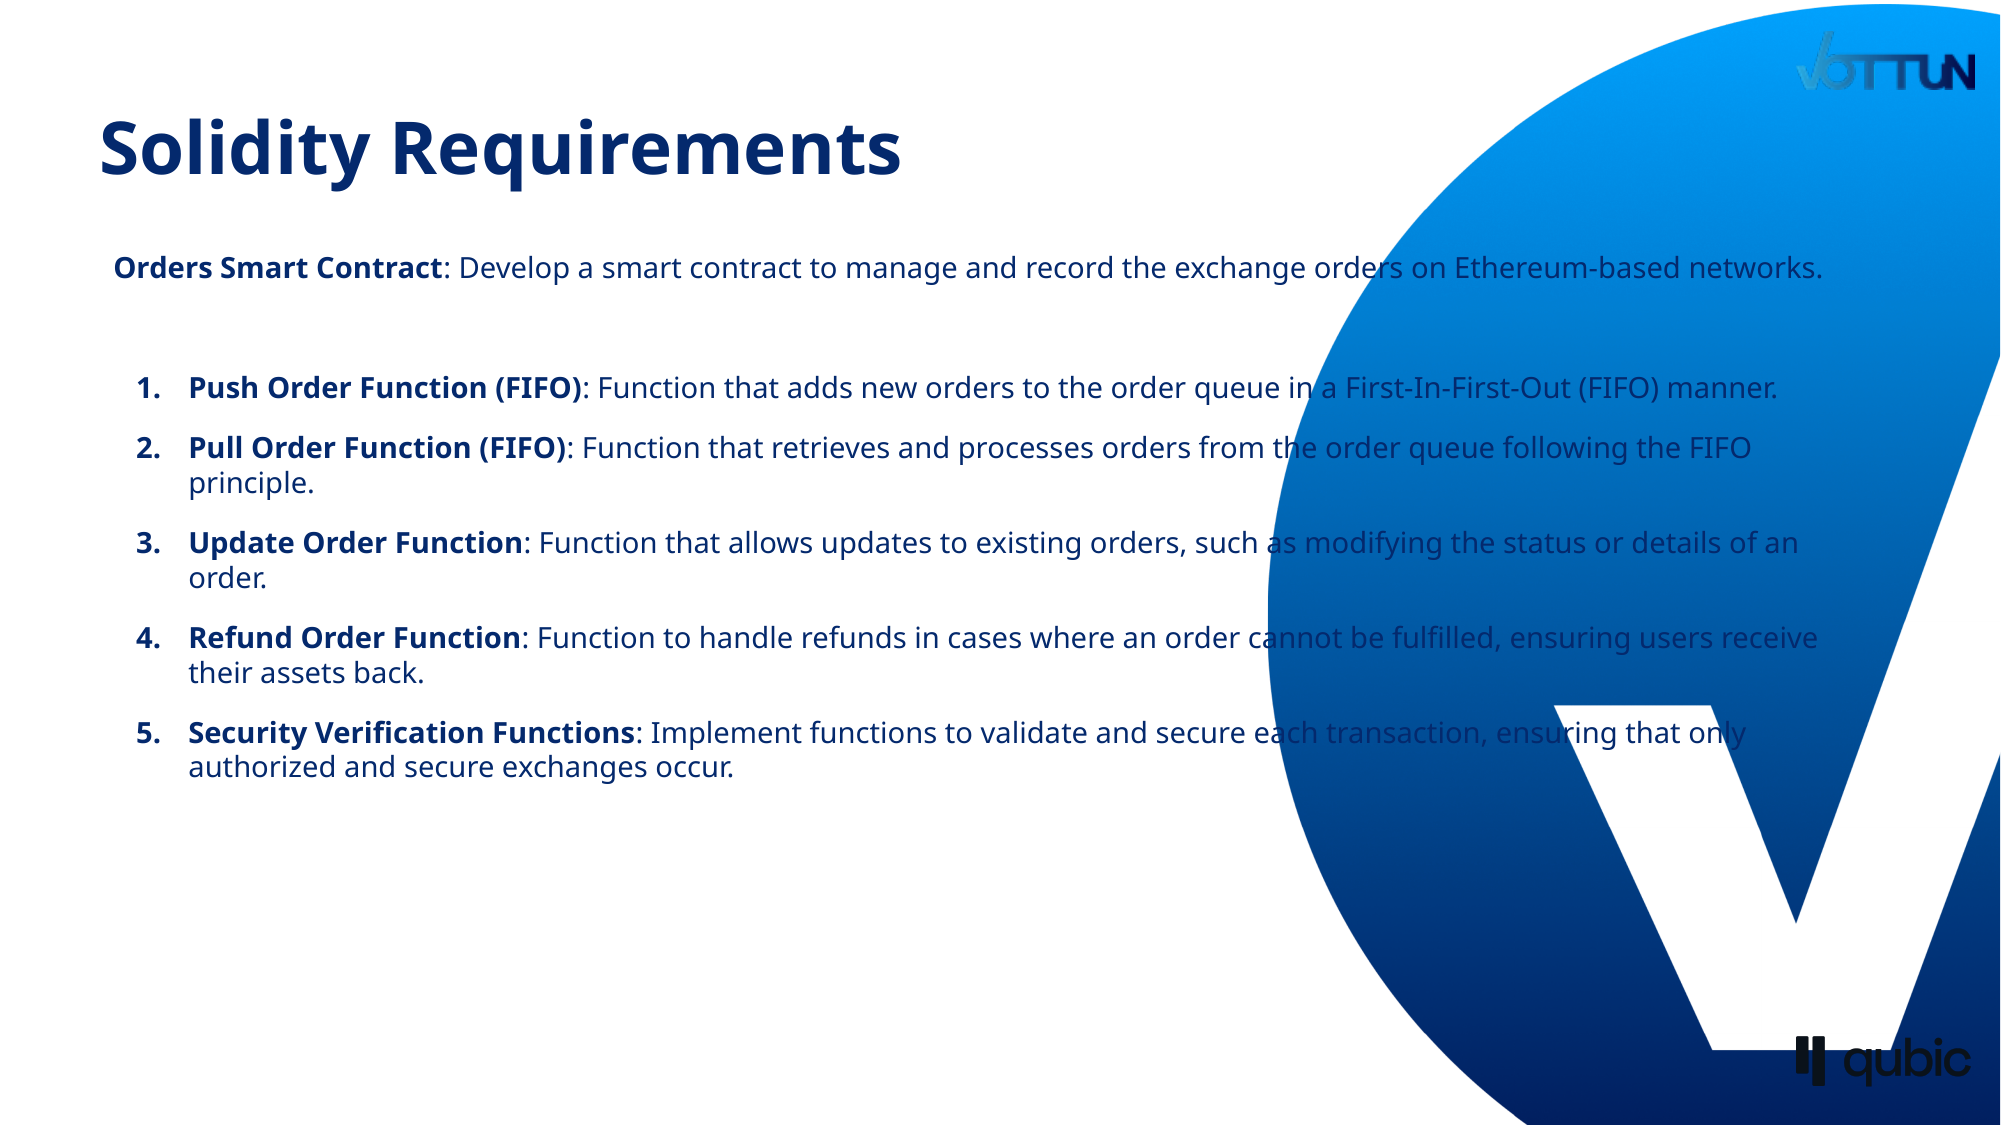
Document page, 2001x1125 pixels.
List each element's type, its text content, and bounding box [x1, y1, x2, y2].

text_box Orders Smart Contract: Develop a smart contract to manage and record the exchange orders on Ethereum-based networks. Push Order Function (FIFO): Function that adds new orders to the order queue in a First-In-First-Out (FIFO) manner. Pull Order Function (FIFO): Function that retrieves and processes orders from the order queue following the FIFO principle. Update Order Function: Function that allows updates to existing orders, such as modifying the status or details of an order. Refund Order Function: Function to handle refunds in cases where an order cannot be fulfilled, ensuring users receive their assets back. Security Verification Functions: Implement functions to validate and secure each transaction, ensuring that only authorized and secure exchanges occur. [98, 241, 1847, 792]
picture [1267, 4, 2001, 1125]
text_box Solidity Requirements [84, 94, 1822, 198]
